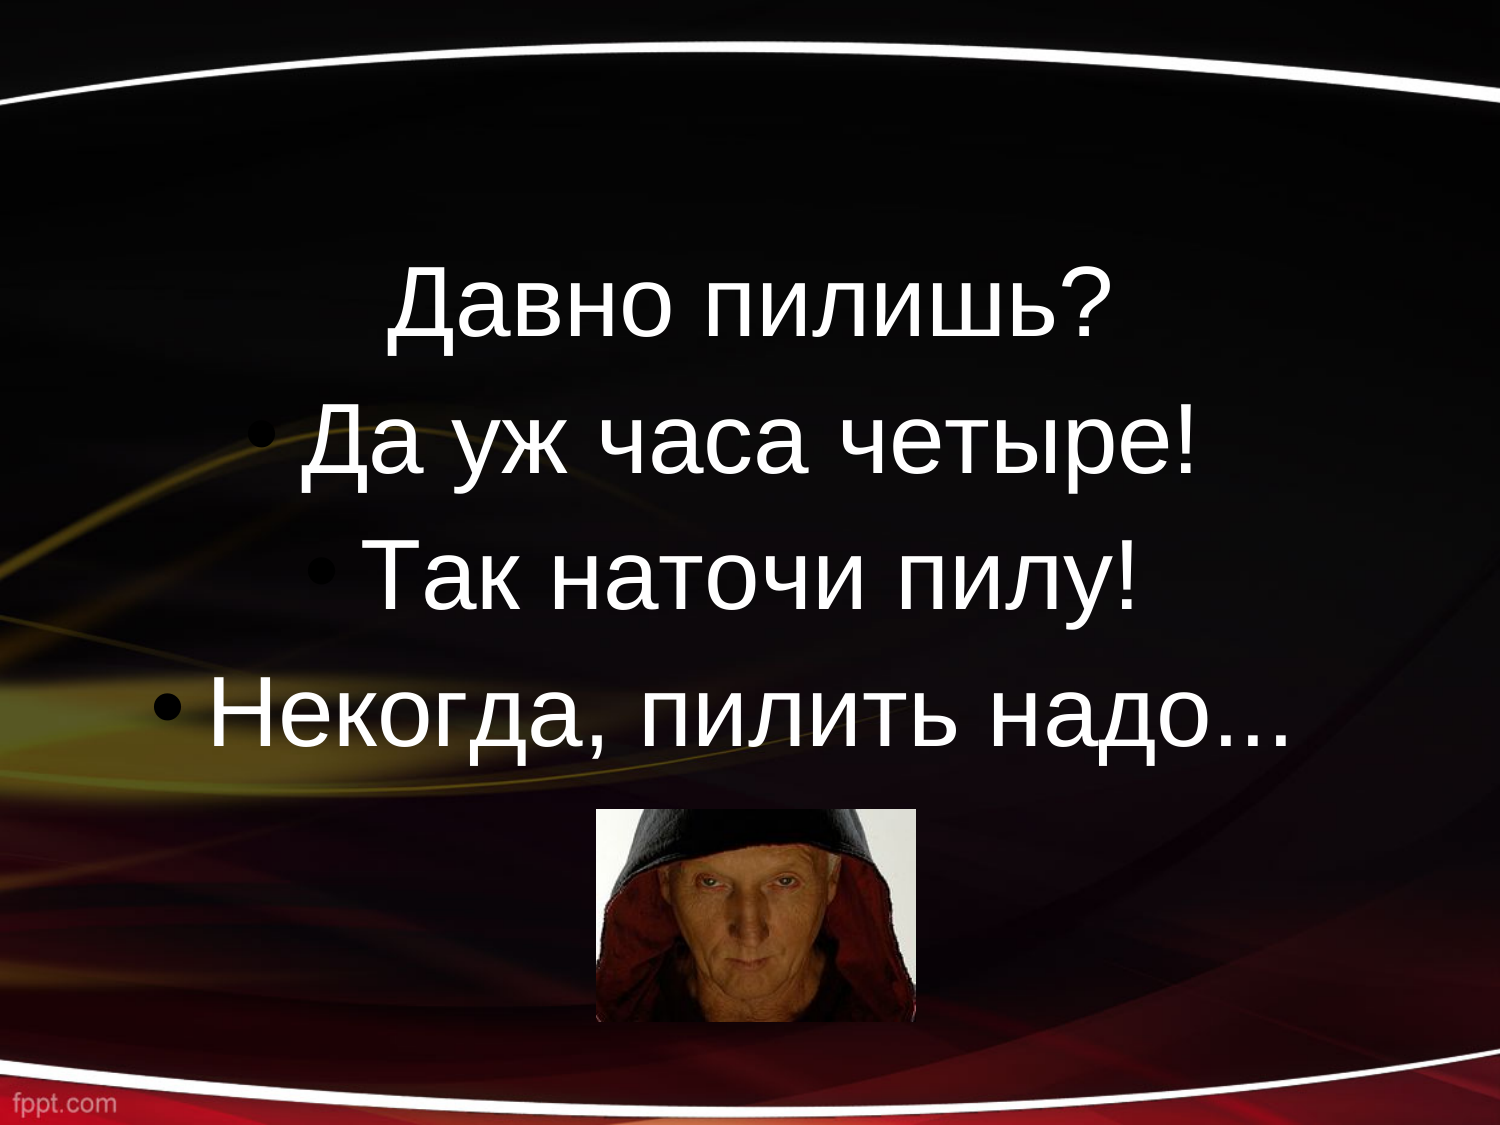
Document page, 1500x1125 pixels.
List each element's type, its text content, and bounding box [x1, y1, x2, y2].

list Давно пилишь? Да уж часа четыре! Так наточи пилу! Некогда, пилить надо... [65, 228, 1382, 774]
picture [0, 0, 1500, 1125]
